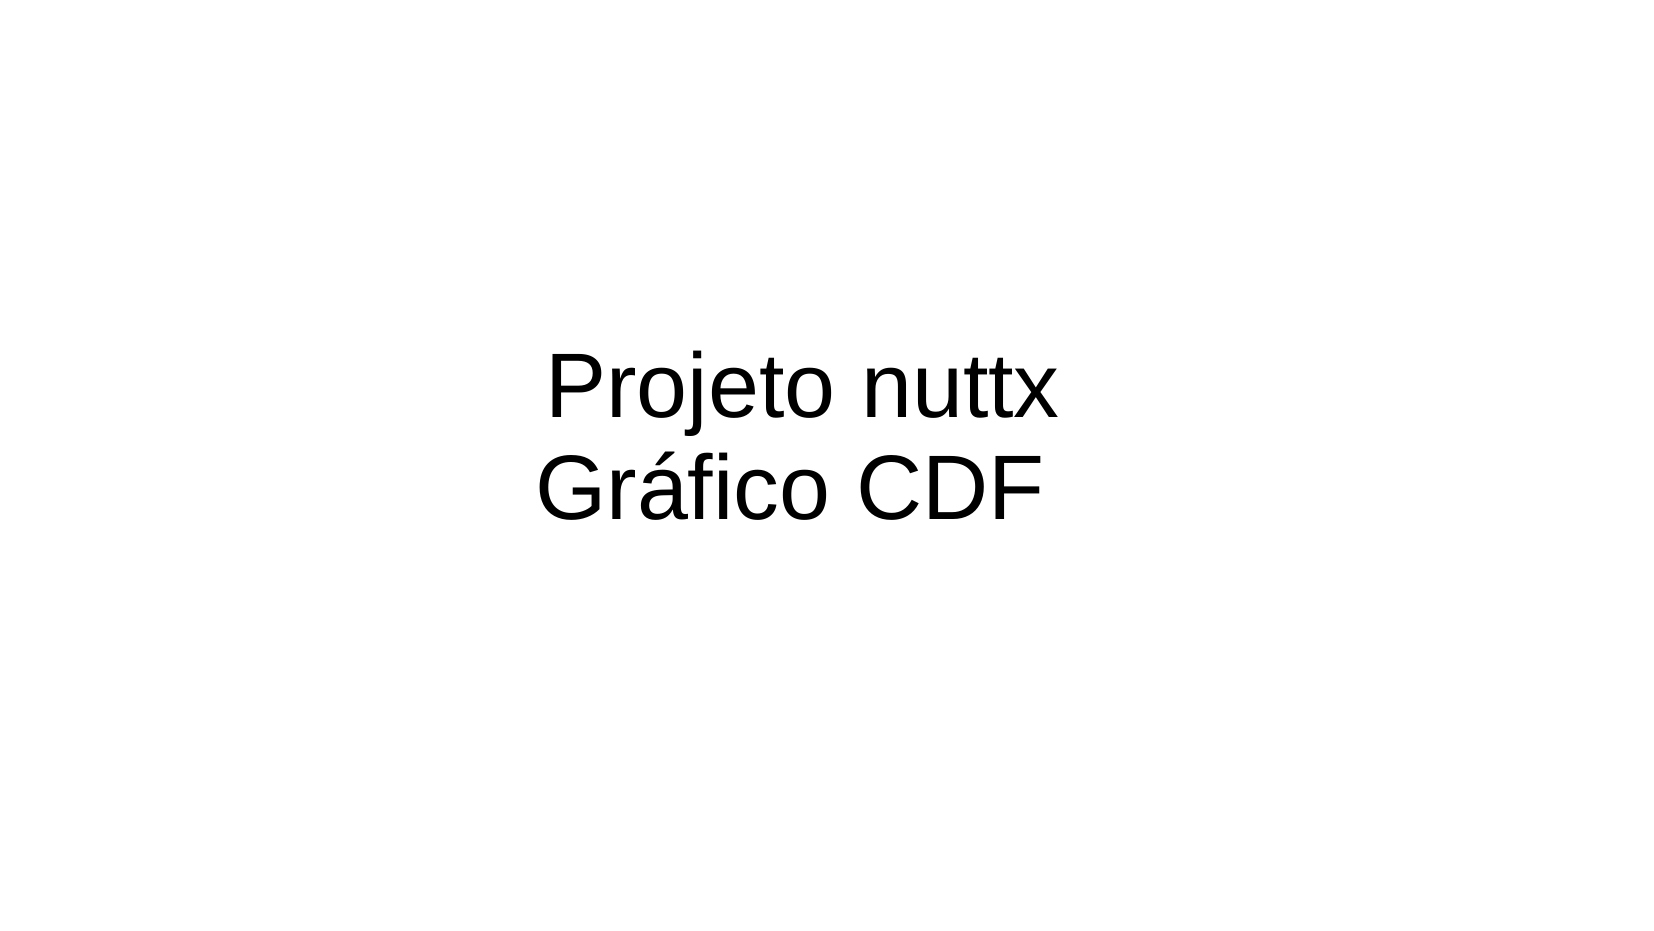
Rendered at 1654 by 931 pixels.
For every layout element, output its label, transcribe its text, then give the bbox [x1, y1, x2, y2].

title Projeto nuttx Gráfico CDF [59, 334, 1548, 540]
